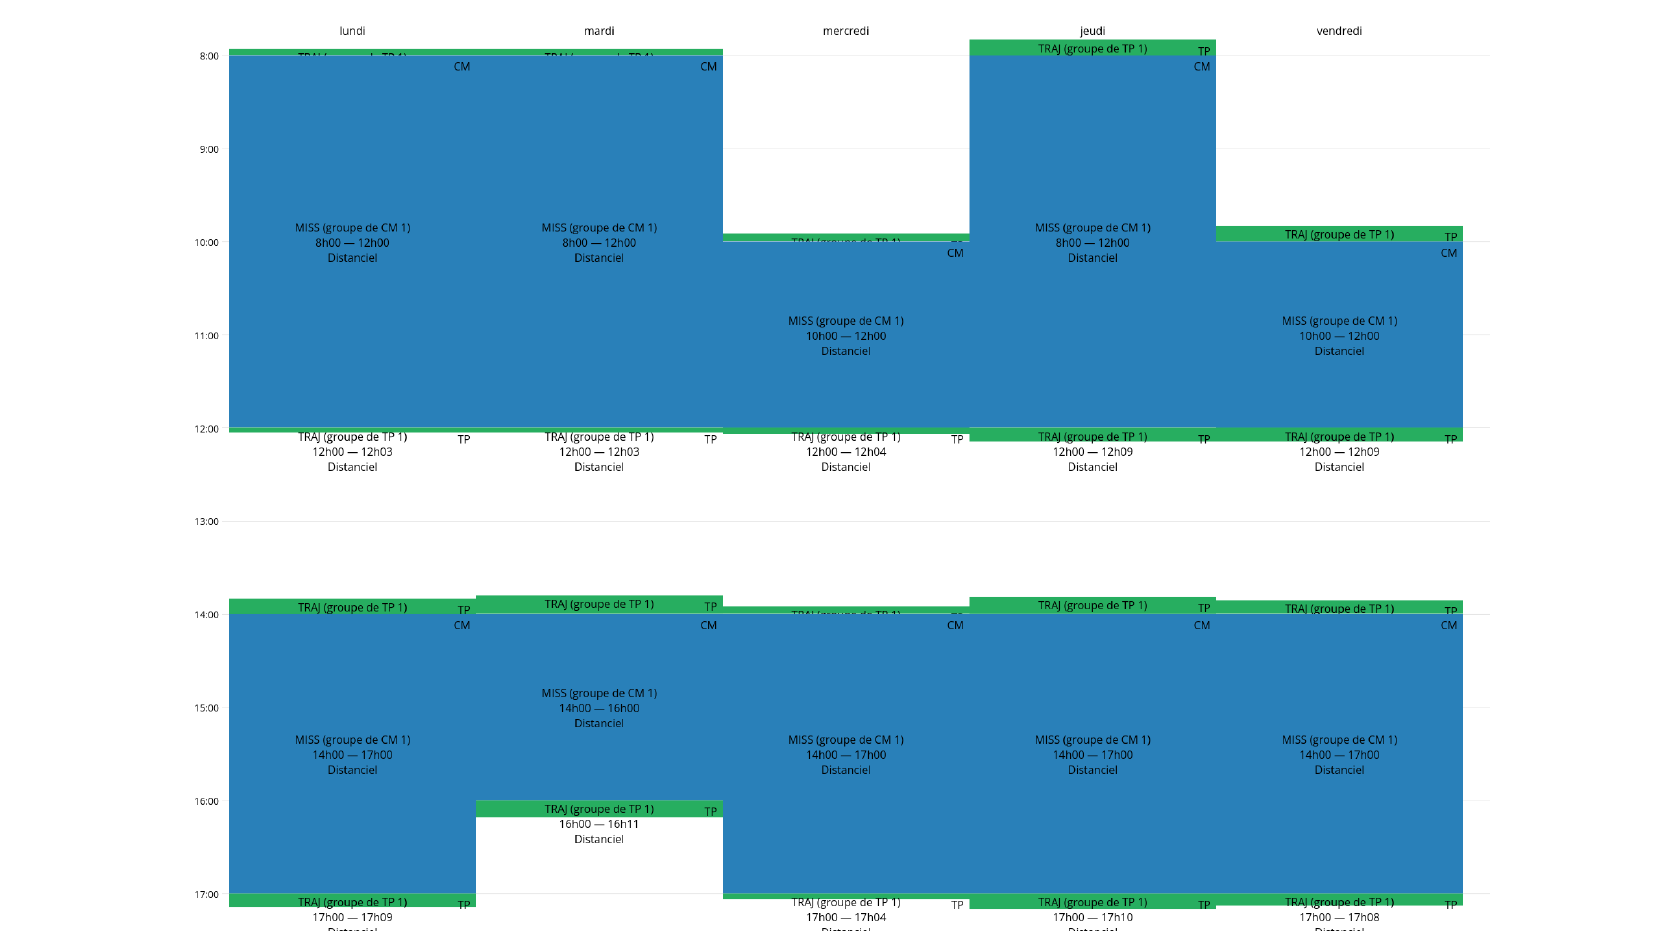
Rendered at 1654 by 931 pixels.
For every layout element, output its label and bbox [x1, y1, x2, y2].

picture [174, 5, 1490, 931]
